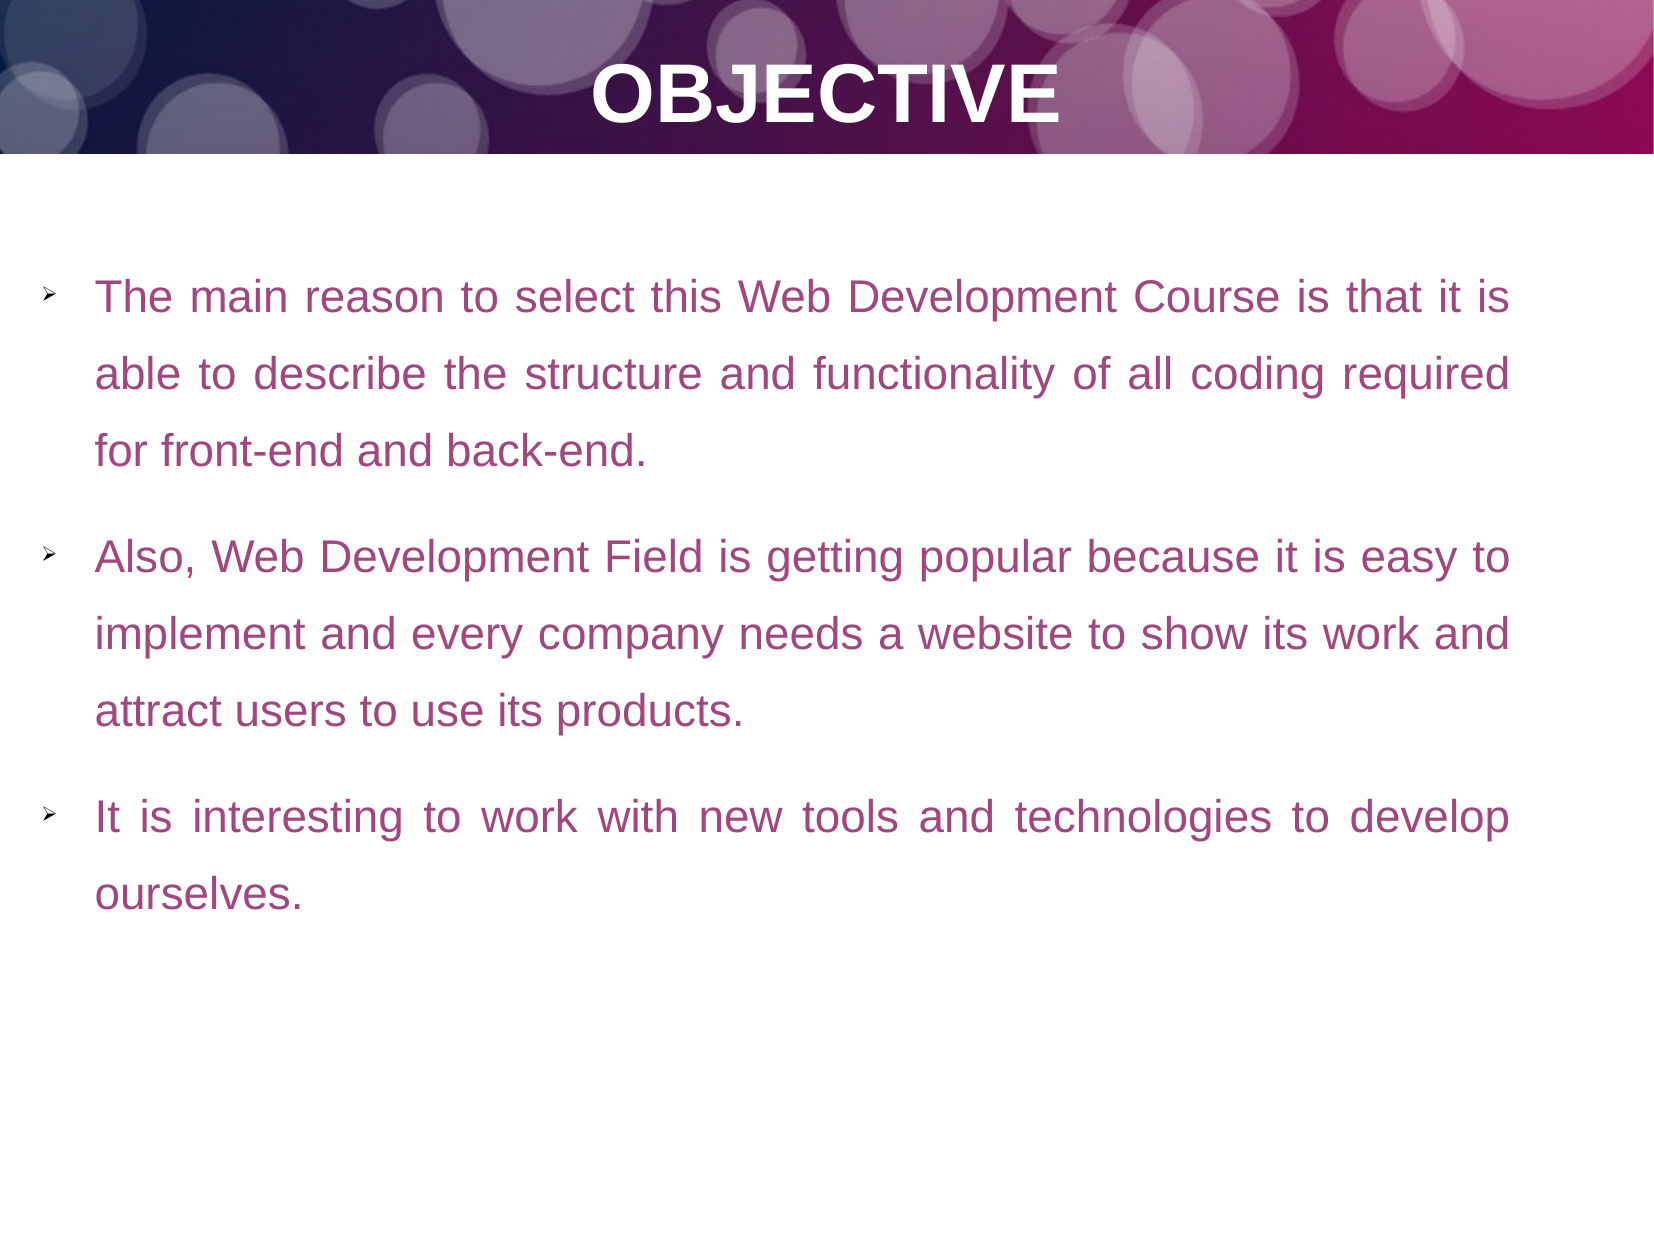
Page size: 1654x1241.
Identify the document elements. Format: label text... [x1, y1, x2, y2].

picture [0, 0, 1654, 154]
list OBJECTIVE The main reason to select this Web Development Course is that it is able to describe the structure and functionality of all coding required for front-end and back-end. Also, Web Development Field is getting popular because it is easy to implement and every company needs a website to show its work and attract users to use its products. It is interesting to work with new tools and technologies to develop ourselves. [23, 47, 1512, 1087]
